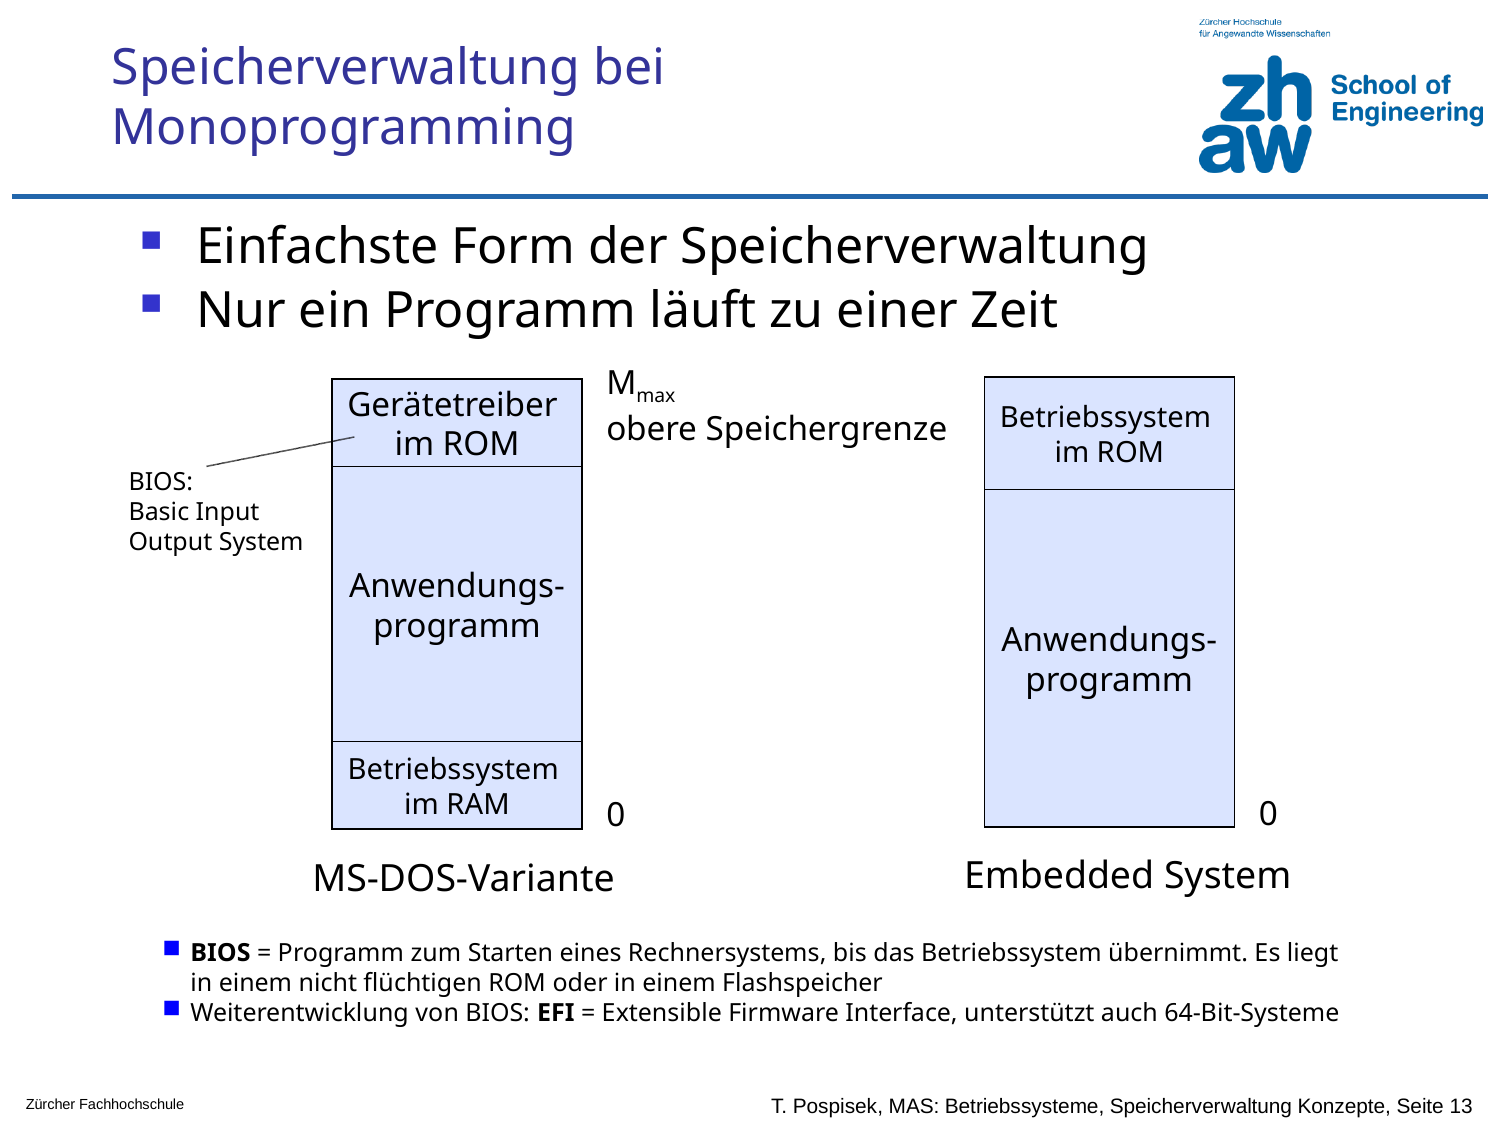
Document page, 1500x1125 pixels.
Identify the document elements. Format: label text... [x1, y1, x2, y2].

text_box Mmax obere Speichergrenze [591, 353, 964, 455]
text_box BIOS: Basic Input Output System [113, 458, 319, 563]
text_box 0 [1244, 784, 1293, 840]
picture [1199, 19, 1483, 173]
text_box MS-DOS-Variante [297, 846, 631, 907]
list Einfachste Form der Speicherverwaltung Nur ein Programm läuft zu einer Zeit [125, 212, 1338, 350]
text_box Embedded System [949, 843, 1307, 904]
text_box Anwendungs- programm [332, 466, 583, 741]
text_box Gerätetreiber im ROM [332, 378, 583, 466]
text_box Betriebssystem im ROM [984, 377, 1235, 489]
text_box Betriebssystem im RAM [332, 741, 583, 829]
text_box BIOS = Programm zum Starten eines Rechnersystems, bis das Betriebssystem übernimmt. Es liegt in einem nicht flüchtigen ROM oder in einem Flashspeicher Weiterentwicklung von BIOS: EFI = Extensible Firmware Interface, unterstützt auch 64-Bit-Systeme [147, 928, 1364, 1034]
title Speicherverwaltung bei Monoprogramming [96, 50, 1146, 163]
text_box Anwendungs- programm [984, 489, 1235, 828]
text_box 0 [591, 786, 641, 841]
